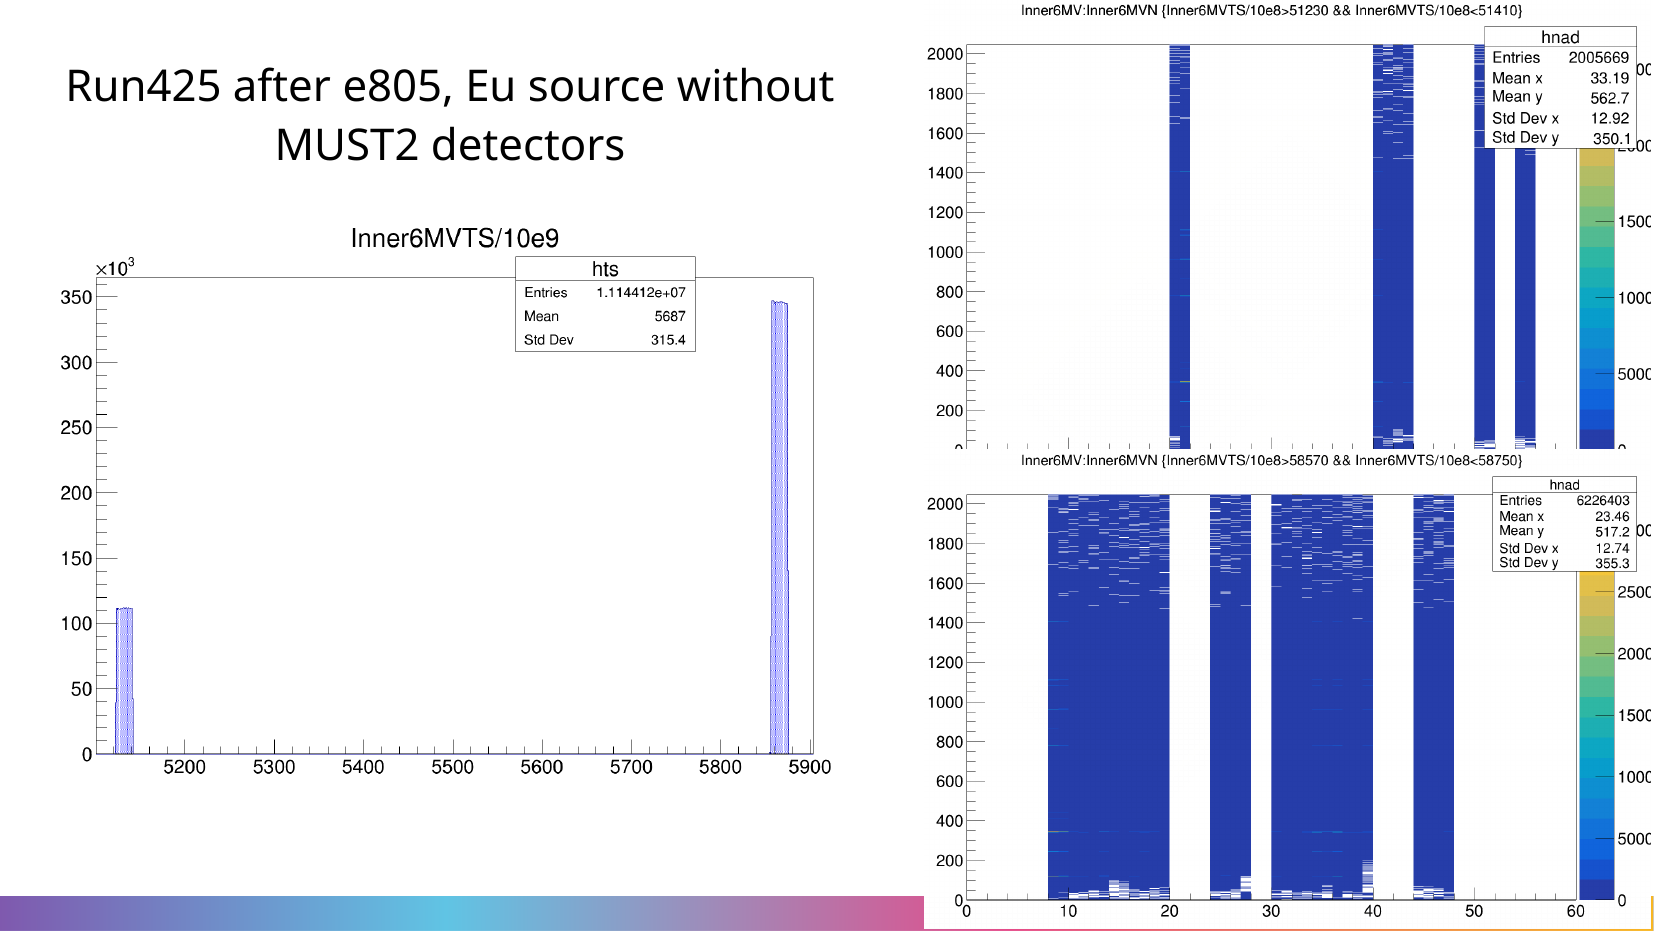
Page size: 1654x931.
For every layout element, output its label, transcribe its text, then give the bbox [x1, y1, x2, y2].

picture [0, 0, 1654, 931]
title Run425 after e805, Eu source without MUST2 detectors [0, 37, 901, 190]
picture [46, 224, 901, 788]
